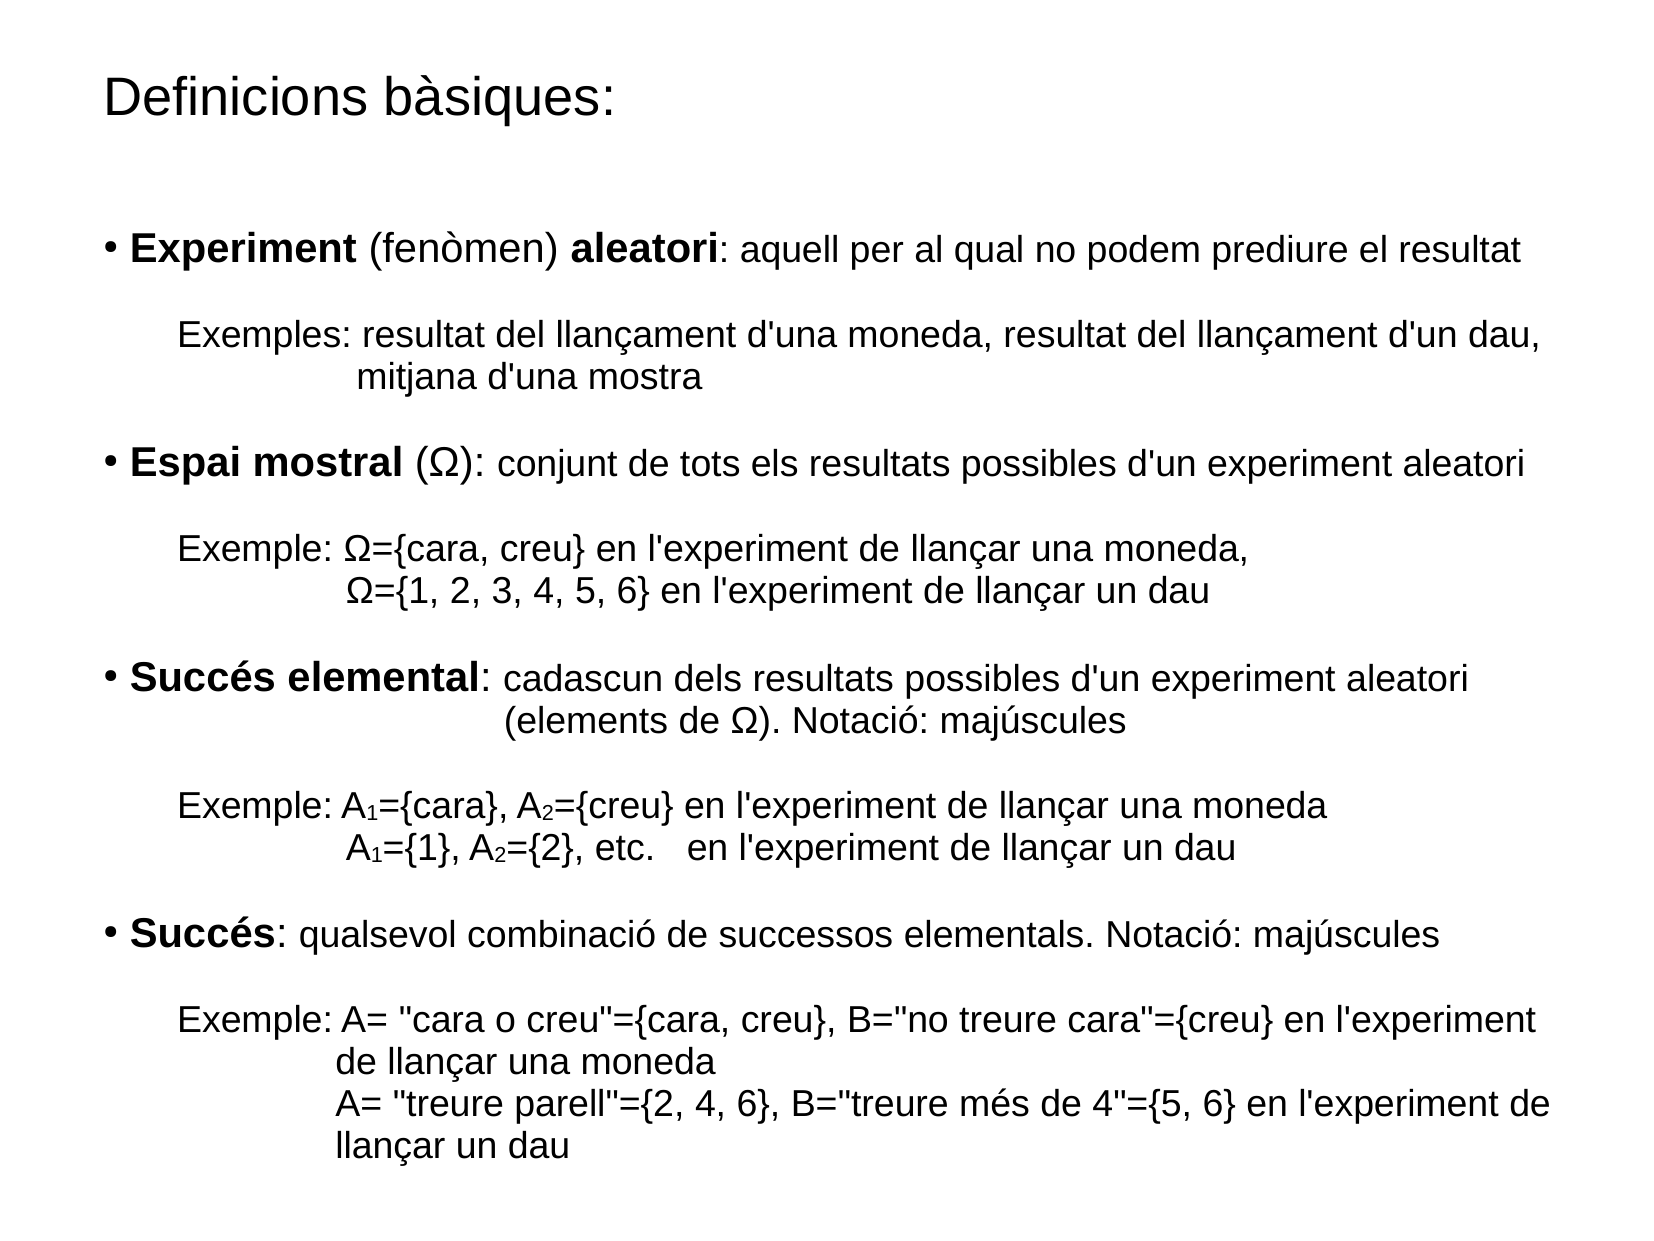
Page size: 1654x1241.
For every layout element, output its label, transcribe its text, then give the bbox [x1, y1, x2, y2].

text_box Definicions bàsiques: Experiment (fenòmen) aleatori: aquell per al qual no podem prediure el resultat Exemples: resultat del llançament d'una moneda, resultat del llançament d'un dau, mitjana d'una mostra Espai mostral (Ω): conjunt de tots els resultats possibles d'un experiment aleatori Exemple: Ω={cara, creu} en l'experiment de llançar una moneda, Ω={1, 2, 3, 4, 5, 6} en l'experiment de llançar un dau Succés elemental: cadascun dels resultats possibles d'un experiment aleatori (elements de Ω). Notació: majúscules Exemple: A1={cara}, A2={creu} en l'experiment de llançar una moneda A1={1}, A2={2}, etc. en l'experiment de llançar un dau Succés: qualsevol combinació de successos elementals. Notació: majúscules Exemple: A= "cara o creu"={cara, creu}, B="no treure cara"={creu} en l'experiment de llançar una moneda A= "treure parell"={2, 4, 6}, B="treure més de 4"={5, 6} en l'experiment de llançar un dau [88, 59, 1595, 1205]
